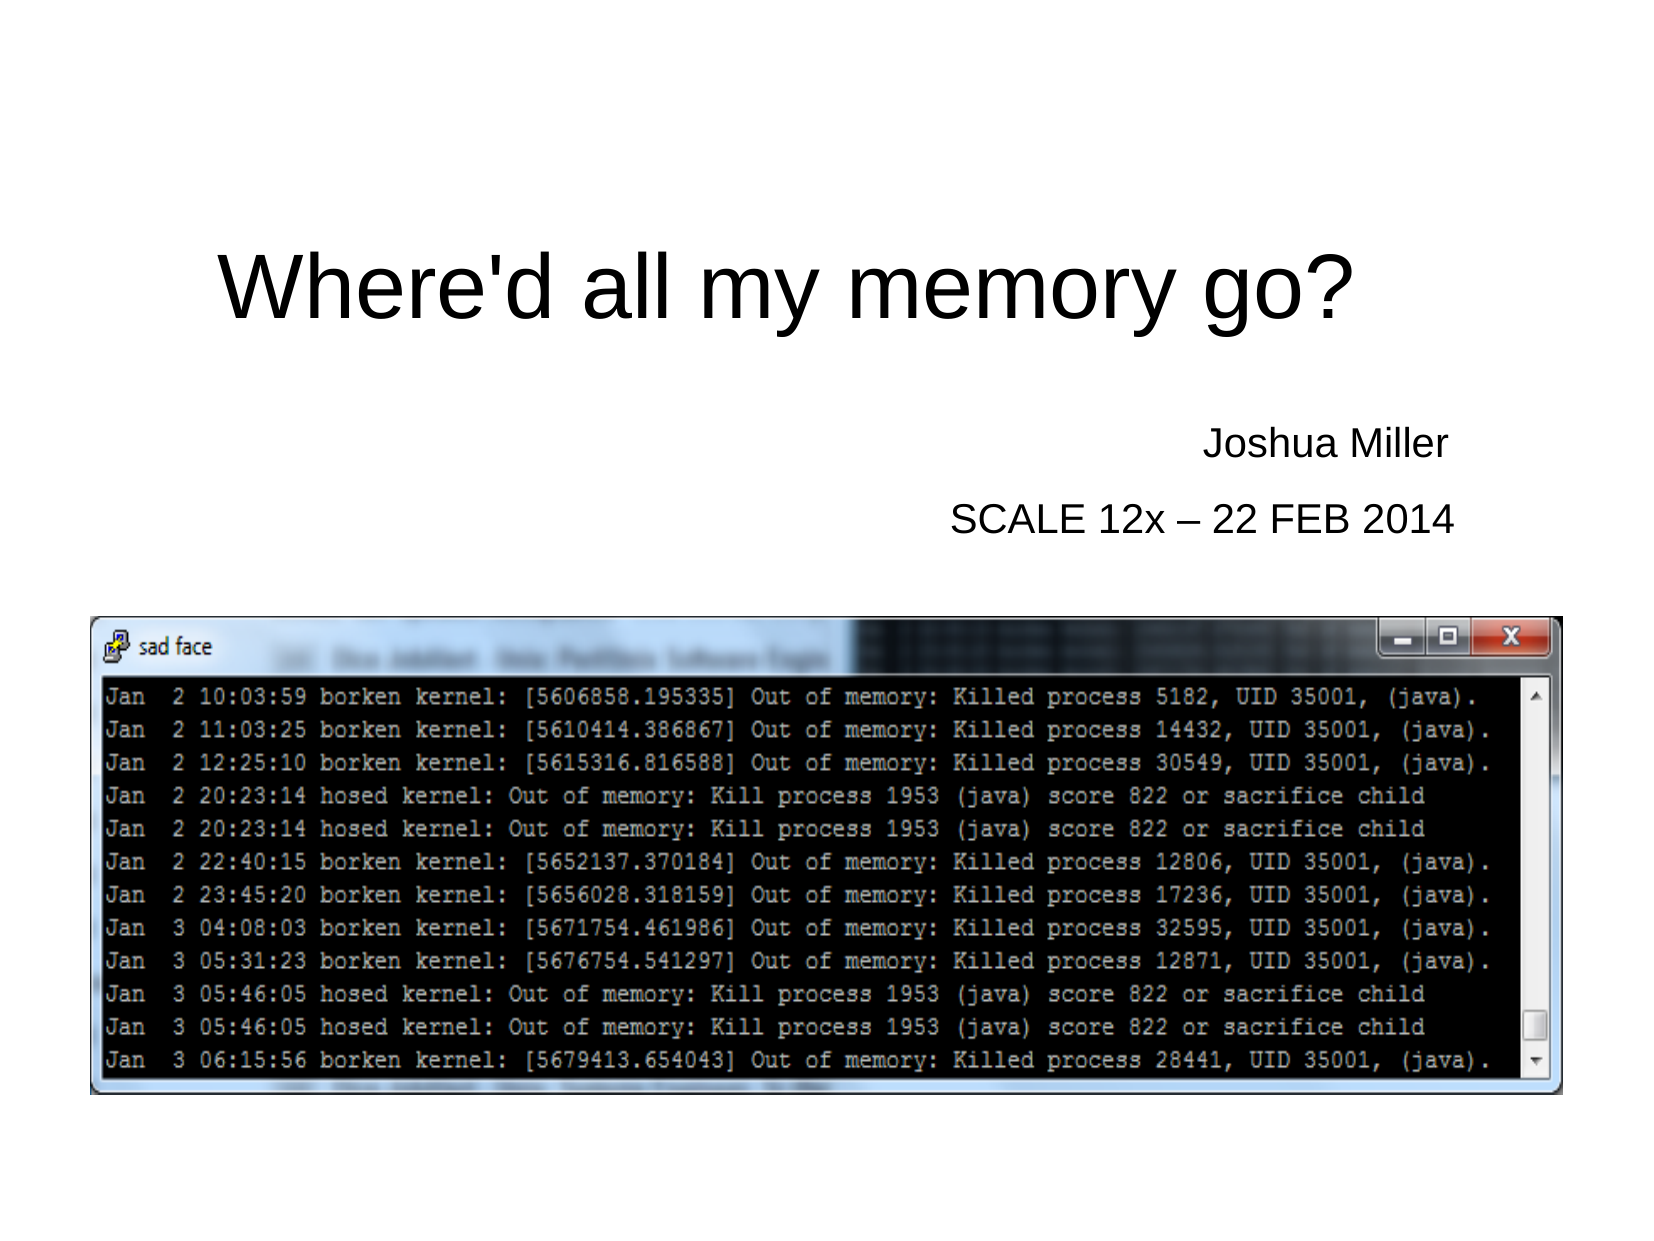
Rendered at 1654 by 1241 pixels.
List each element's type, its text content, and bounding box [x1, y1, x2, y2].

list Joshua Miller SCALE 12x – 22 FEB 2014 [581, 420, 1654, 544]
title Where'd all my memory go? [180, 182, 1396, 391]
picture [90, 616, 1563, 1096]
